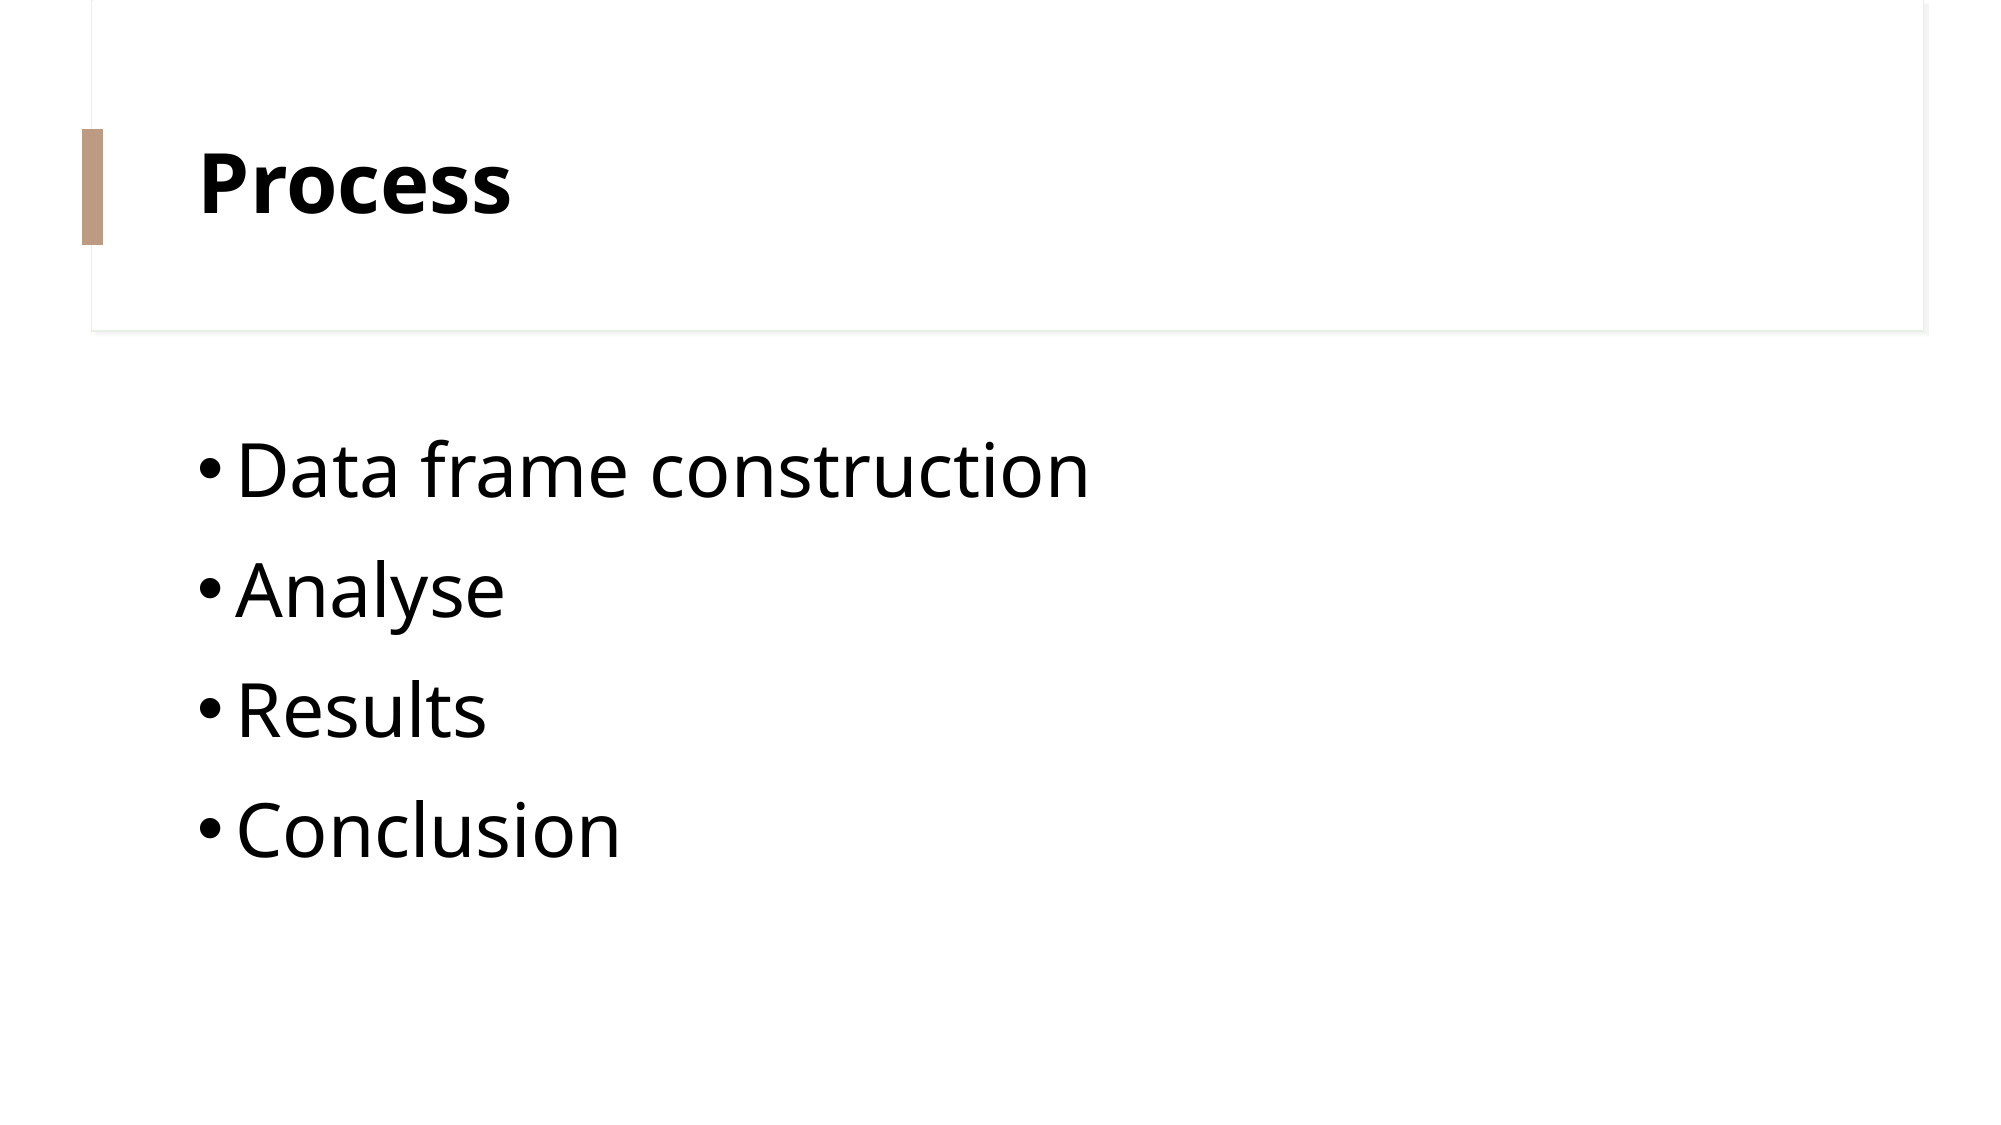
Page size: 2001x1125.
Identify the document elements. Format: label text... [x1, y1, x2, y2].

list Data frame construction Analyse Results Conclusion [183, 406, 1852, 1013]
title Process [183, 90, 1852, 284]
